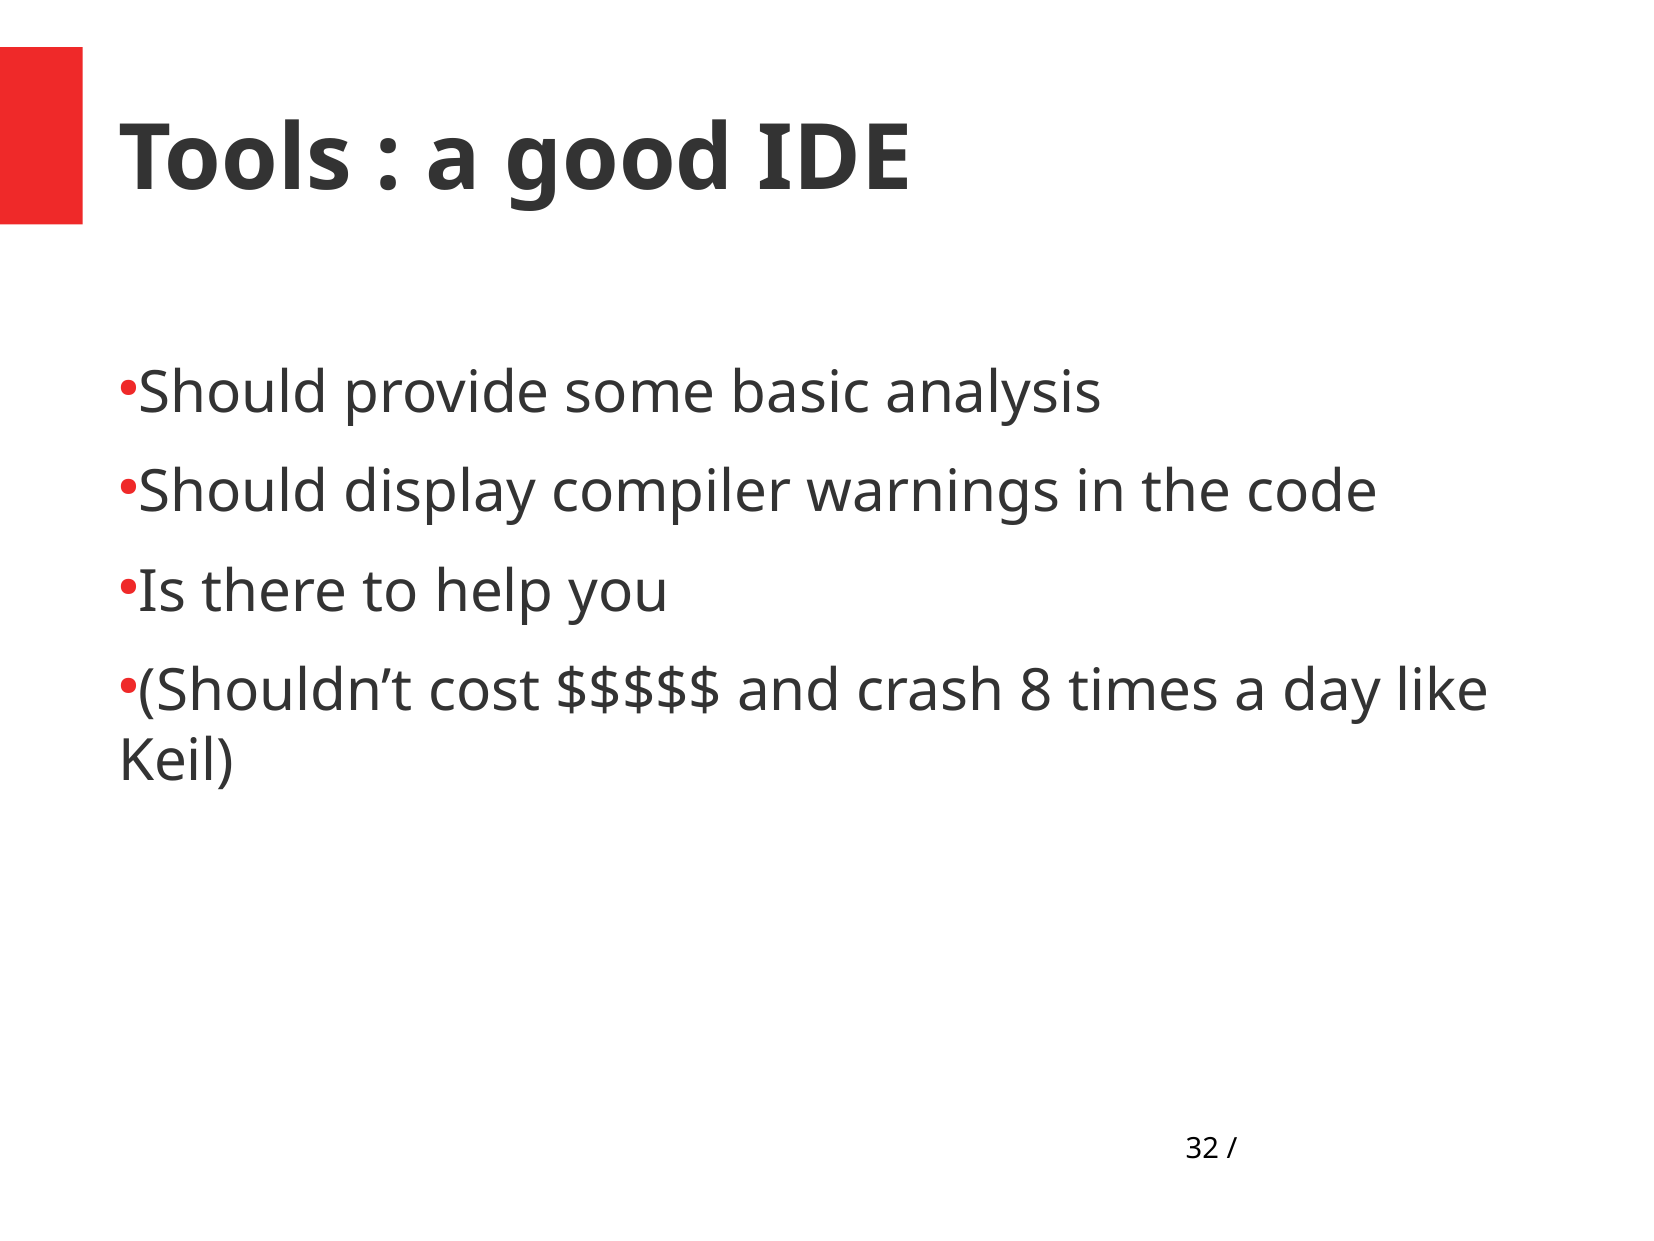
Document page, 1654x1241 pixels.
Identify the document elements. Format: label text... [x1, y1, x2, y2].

text_box / [1185, 1129, 1571, 1216]
title Tools : a good IDE [118, 49, 1571, 257]
list Should provide some basic analysis Should display compiler warnings in the code Is there to help you (Shouldn’t cost $$$$$ and crash 8 times a day like Keil) [118, 354, 1536, 1074]
